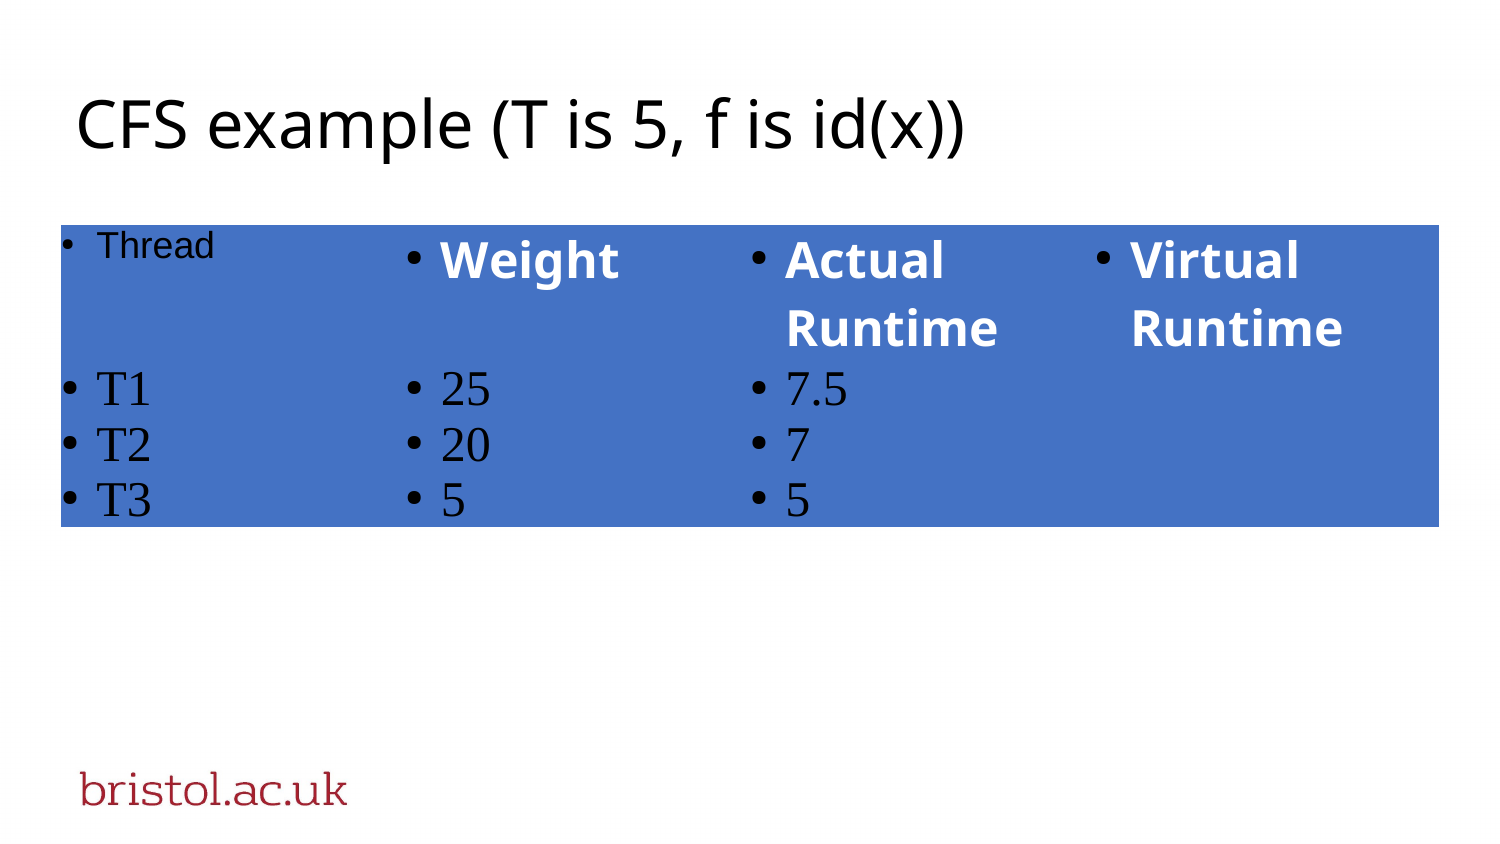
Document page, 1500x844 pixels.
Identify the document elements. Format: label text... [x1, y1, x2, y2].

table_cell 5 [750, 472, 1095, 527]
table_header Thread [61, 225, 405, 361]
table_cell T1 [61, 361, 405, 417]
table_cell T3 [61, 472, 405, 527]
table_cell 7.5 [750, 361, 1095, 417]
table_header Actual Runtime [750, 225, 1095, 361]
table_cell 25 [405, 361, 750, 417]
table_header Weight [405, 225, 750, 361]
table_cell 5 [405, 472, 750, 527]
table_cell 7 [750, 417, 1095, 472]
table_cell [1095, 472, 1439, 527]
table_cell [1095, 417, 1439, 472]
table_header Virtual Runtime [1095, 225, 1439, 361]
table_cell T2 [61, 417, 405, 472]
table_cell 20 [405, 417, 750, 472]
table_cell [1095, 361, 1439, 417]
title CFS example (T is 5, f is id(x)) [60, 44, 1440, 209]
